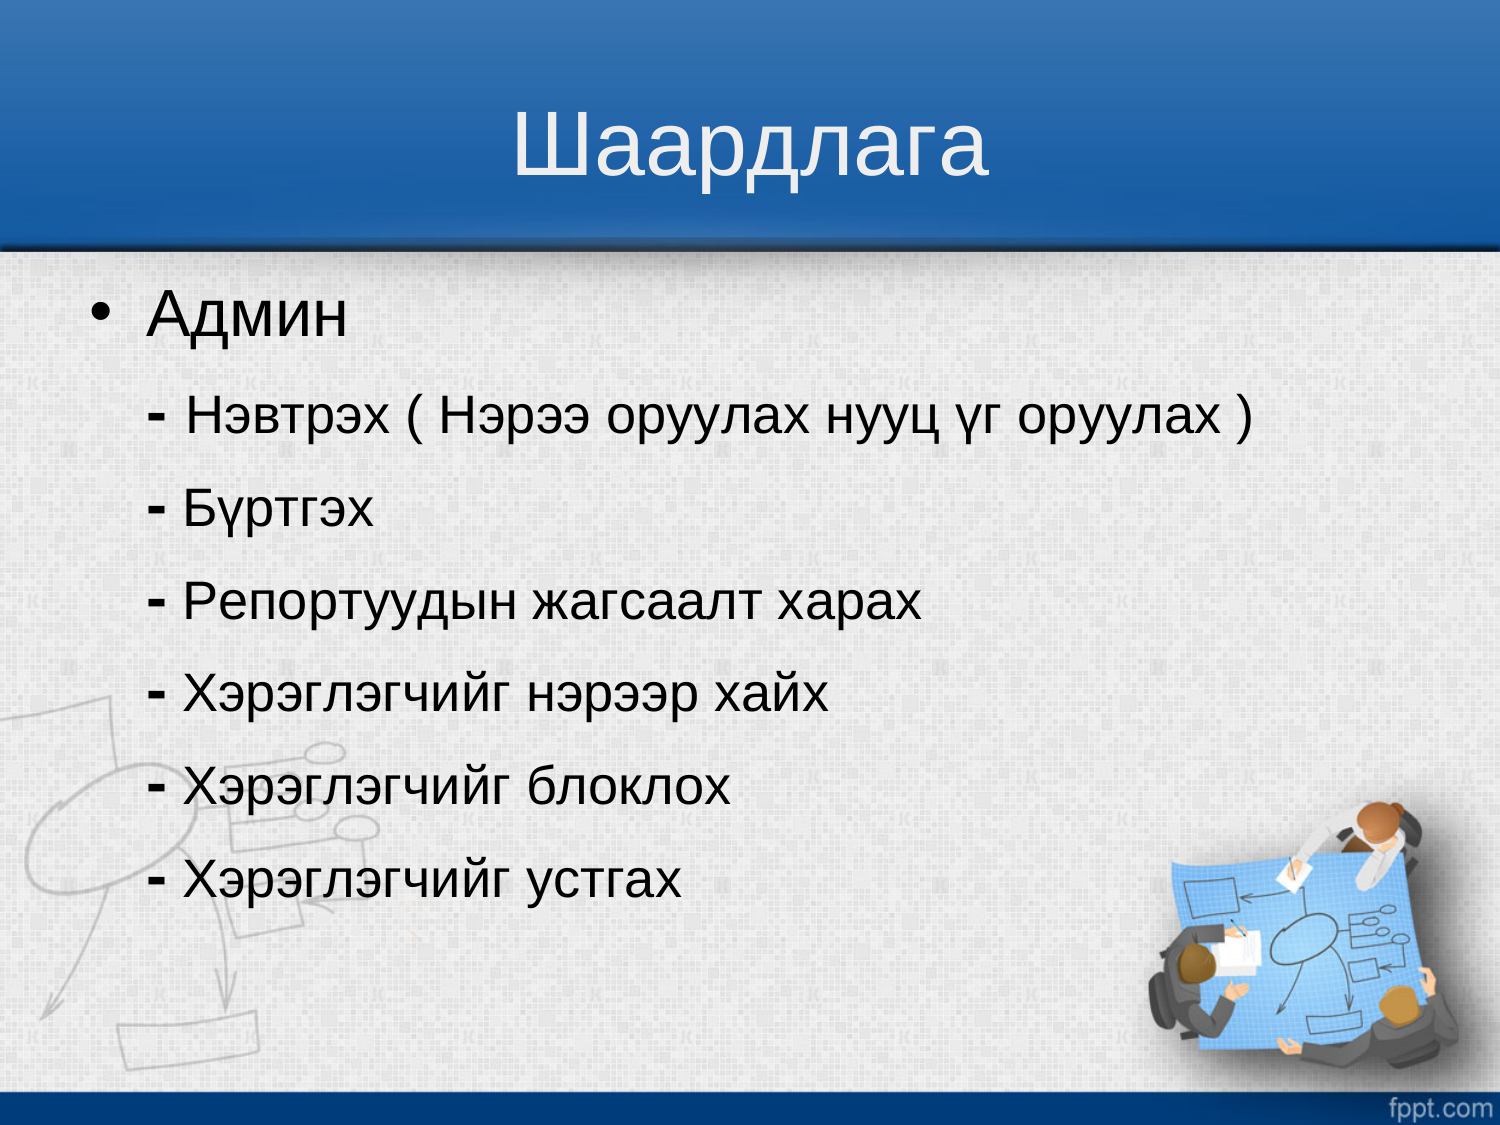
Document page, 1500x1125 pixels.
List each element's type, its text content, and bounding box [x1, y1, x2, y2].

picture [0, 0, 1500, 1125]
title Шаардлага [75, 45, 1426, 233]
list Админ - Нэвтрэх ( Нэрээ оруулах нууц үг оруулах ) - Бүртгэх - Репортуудын жагсаалт харах - Хэрэглэгчийг нэрээр хайх - Хэрэглэгчийг блоклох - Хэрэглэгчийг устгах [75, 262, 1426, 1005]
